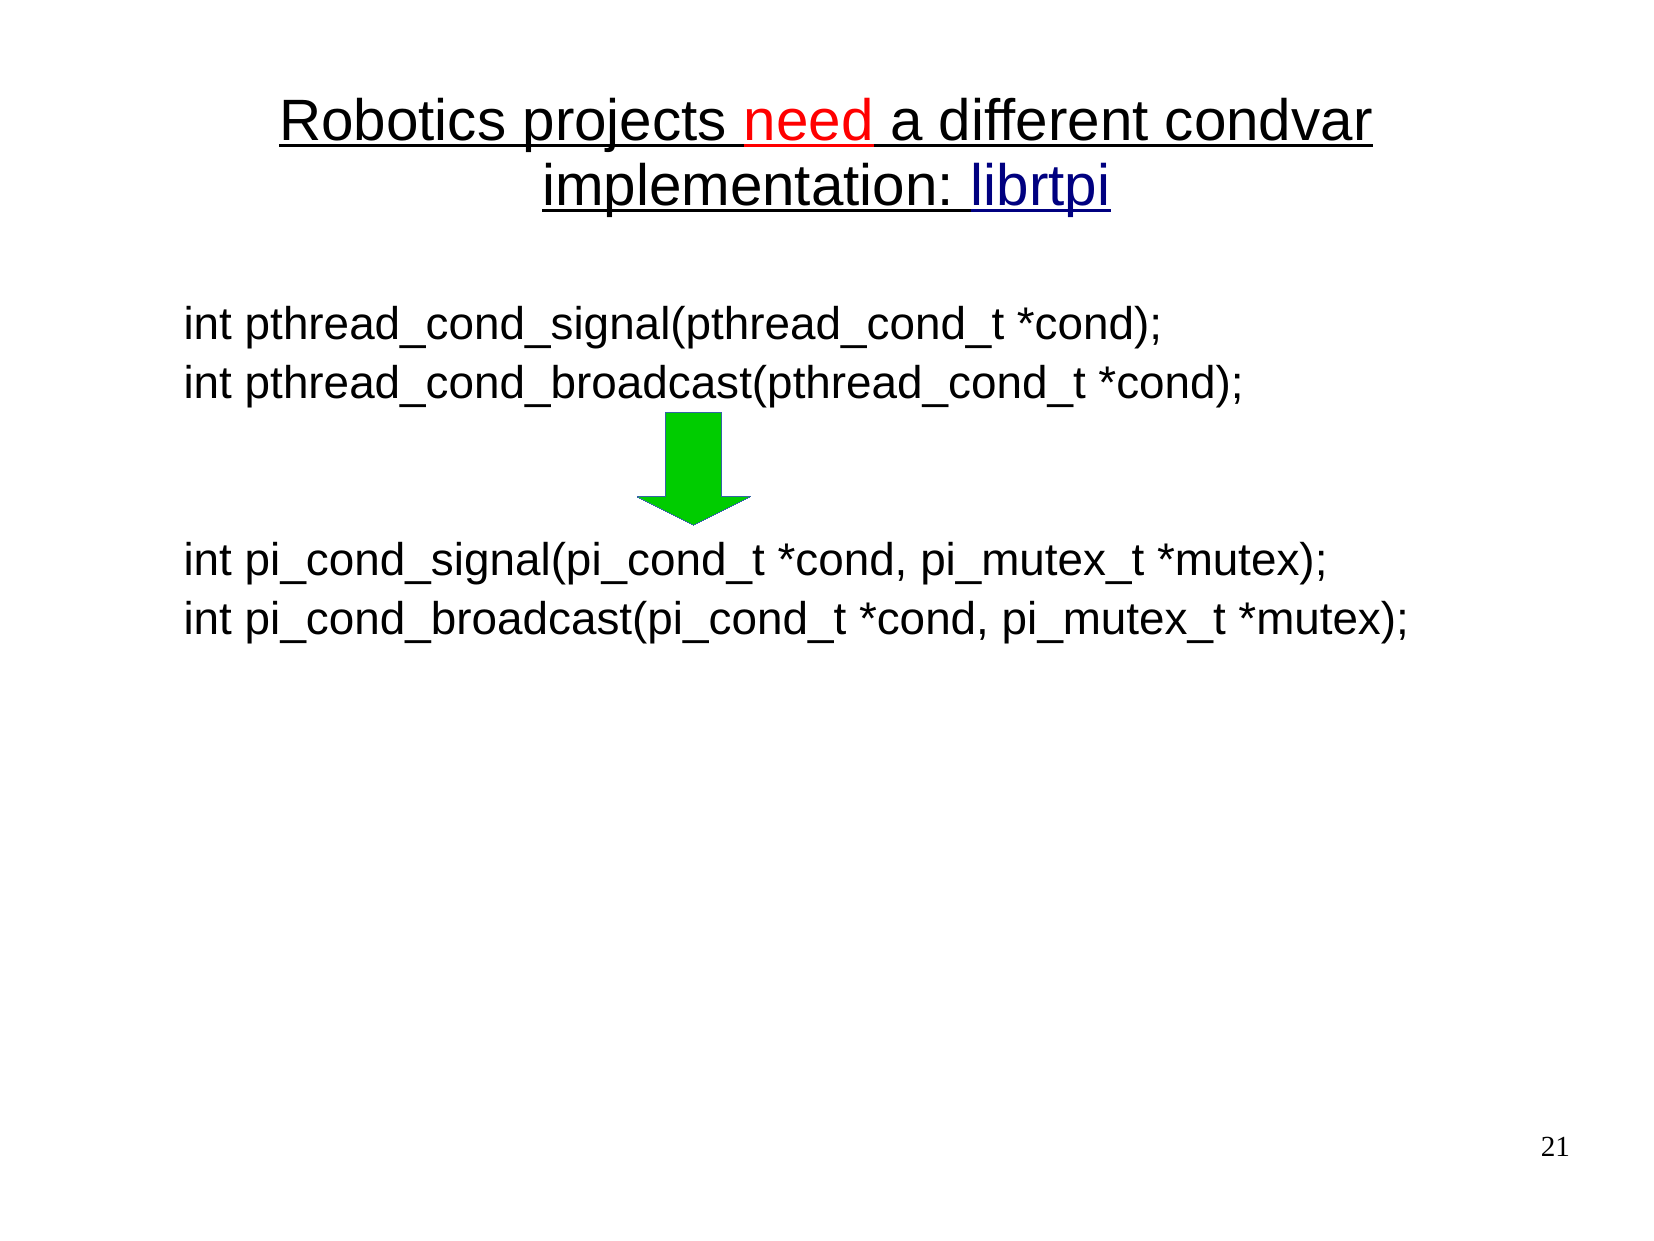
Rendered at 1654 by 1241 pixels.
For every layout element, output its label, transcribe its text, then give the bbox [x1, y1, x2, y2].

list int pthread_cond_signal(pthread_cond_t *cond); int pthread_cond_broadcast(pthread_cond_t *cond); int pi_cond_signal(pi_cond_t *cond, pi_mutex_t *mutex); int pi_cond_broadcast(pi_cond_t *cond, pi_mutex_t *mutex); [82, 290, 1571, 1010]
text_box [637, 412, 751, 526]
title Robotics projects need a different condvar implementation: librtpi [82, 49, 1571, 257]
